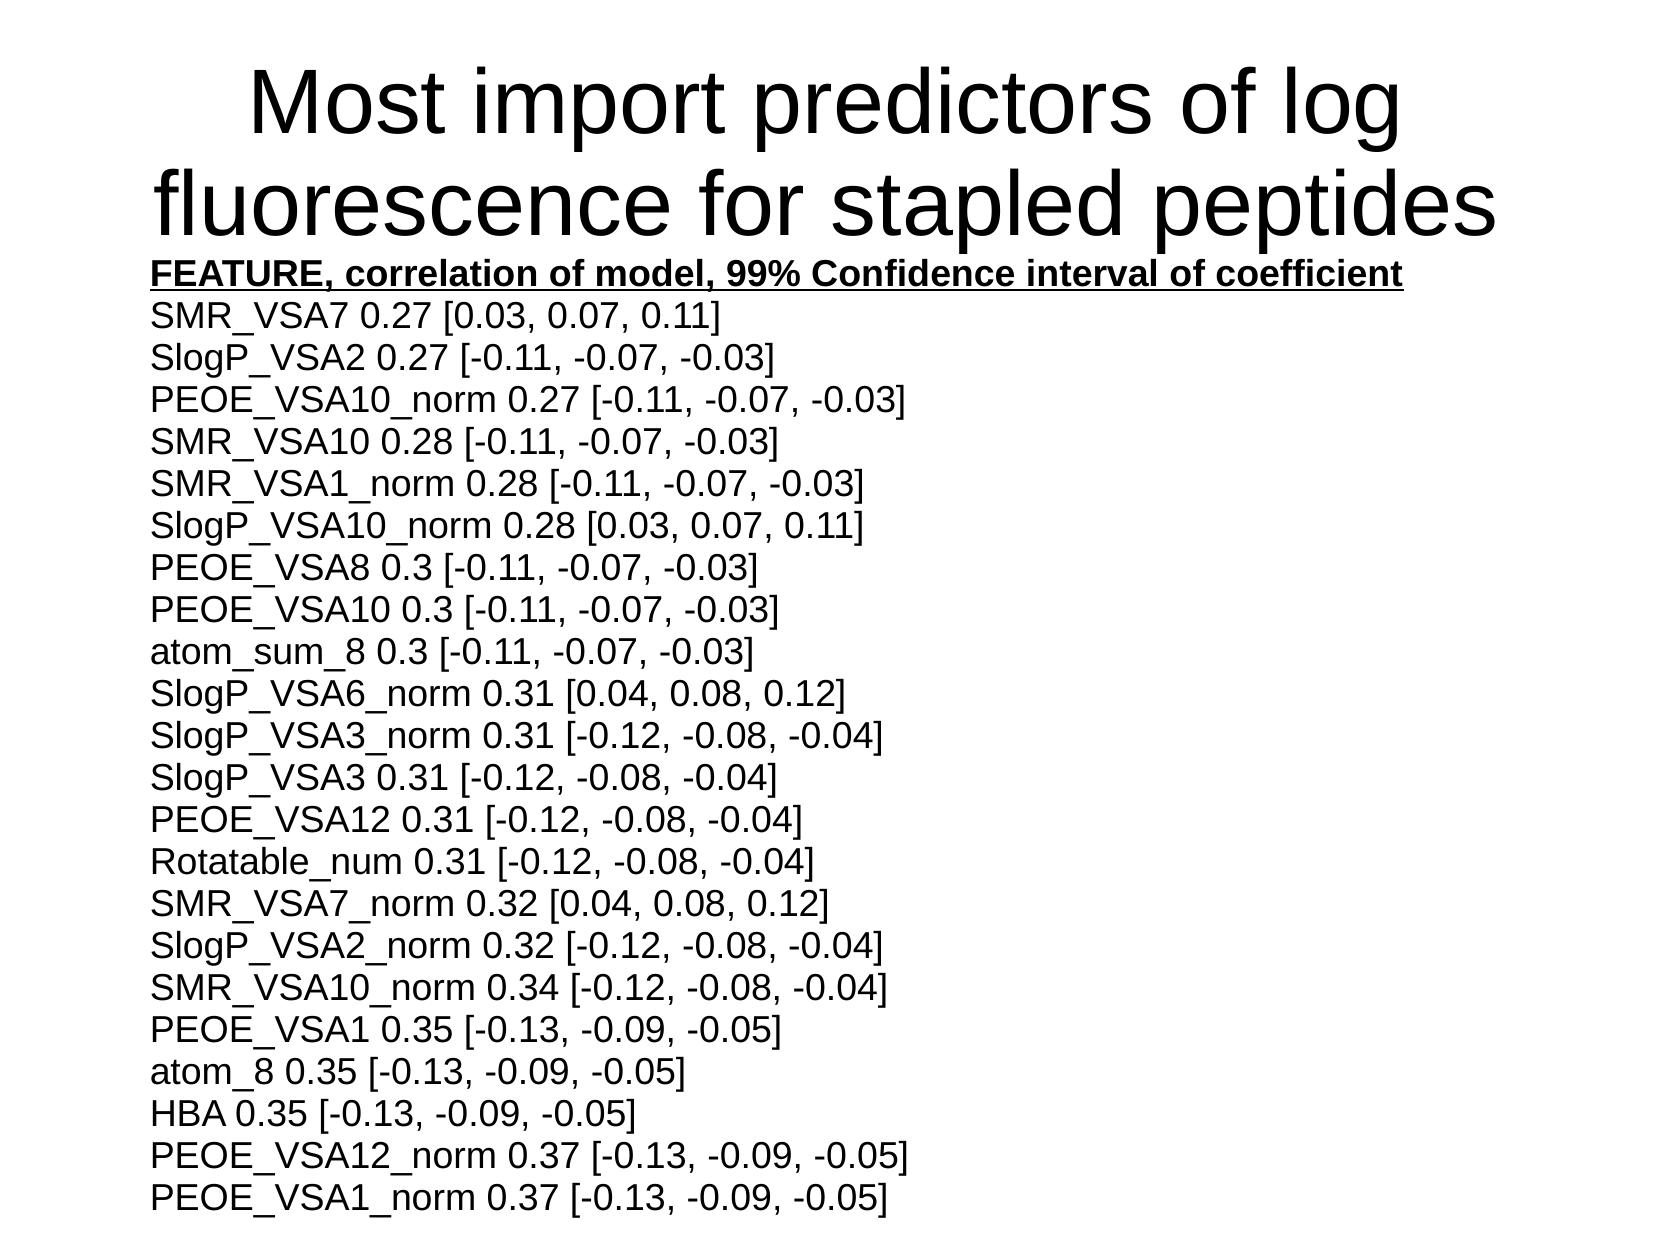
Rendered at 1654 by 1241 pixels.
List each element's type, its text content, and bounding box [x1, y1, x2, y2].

text_box FEATURE, correlation of model, 99% Confidence interval of coefficient SMR_VSA7 0.27 [0.03, 0.07, 0.11] SlogP_VSA2 0.27 [-0.11, -0.07, -0.03] PEOE_VSA10_norm 0.27 [-0.11, -0.07, -0.03] SMR_VSA10 0.28 [-0.11, -0.07, -0.03] SMR_VSA1_norm 0.28 [-0.11, -0.07, -0.03] SlogP_VSA10_norm 0.28 [0.03, 0.07, 0.11] PEOE_VSA8 0.3 [-0.11, -0.07, -0.03] PEOE_VSA10 0.3 [-0.11, -0.07, -0.03] atom_sum_8 0.3 [-0.11, -0.07, -0.03] SlogP_VSA6_norm 0.31 [0.04, 0.08, 0.12] SlogP_VSA3_norm 0.31 [-0.12, -0.08, -0.04] SlogP_VSA3 0.31 [-0.12, -0.08, -0.04] PEOE_VSA12 0.31 [-0.12, -0.08, -0.04] Rotatable_num 0.31 [-0.12, -0.08, -0.04] SMR_VSA7_norm 0.32 [0.04, 0.08, 0.12] SlogP_VSA2_norm 0.32 [-0.12, -0.08, -0.04] SMR_VSA10_norm 0.34 [-0.12, -0.08, -0.04] PEOE_VSA1 0.35 [-0.13, -0.09, -0.05] atom_8 0.35 [-0.13, -0.09, -0.05] HBA 0.35 [-0.13, -0.09, -0.05] PEOE_VSA12_norm 0.37 [-0.13, -0.09, -0.05] PEOE_VSA1_norm 0.37 [-0.13, -0.09, -0.05] [135, 203, 1531, 1241]
title Most import predictors of log fluorescence for stapled peptides [82, 49, 1571, 257]
